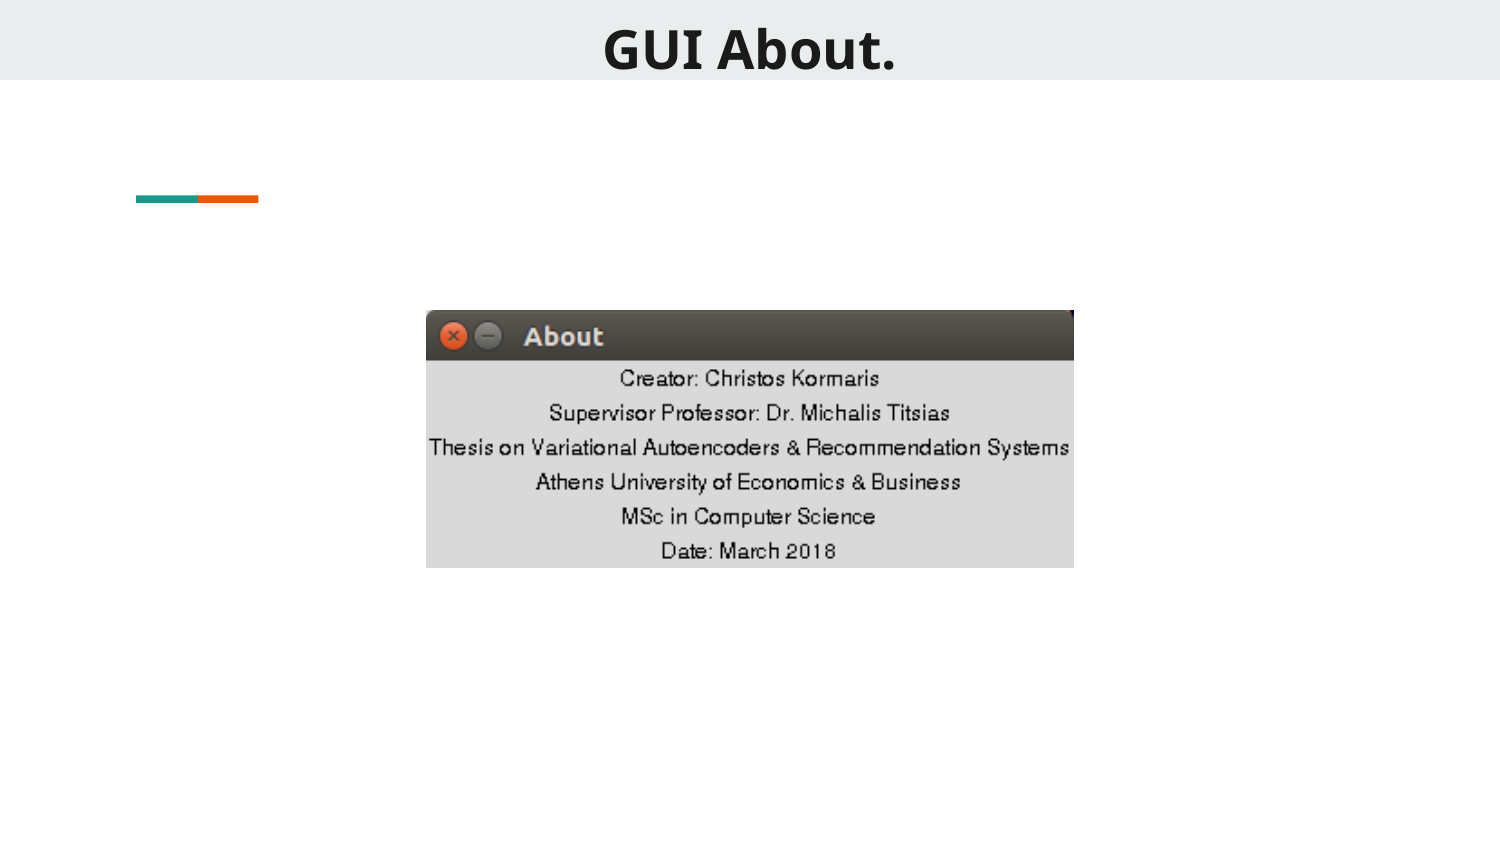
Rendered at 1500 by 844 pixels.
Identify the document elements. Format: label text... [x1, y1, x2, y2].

title GUI About. [119, 0, 1381, 88]
picture [426, 310, 1074, 568]
